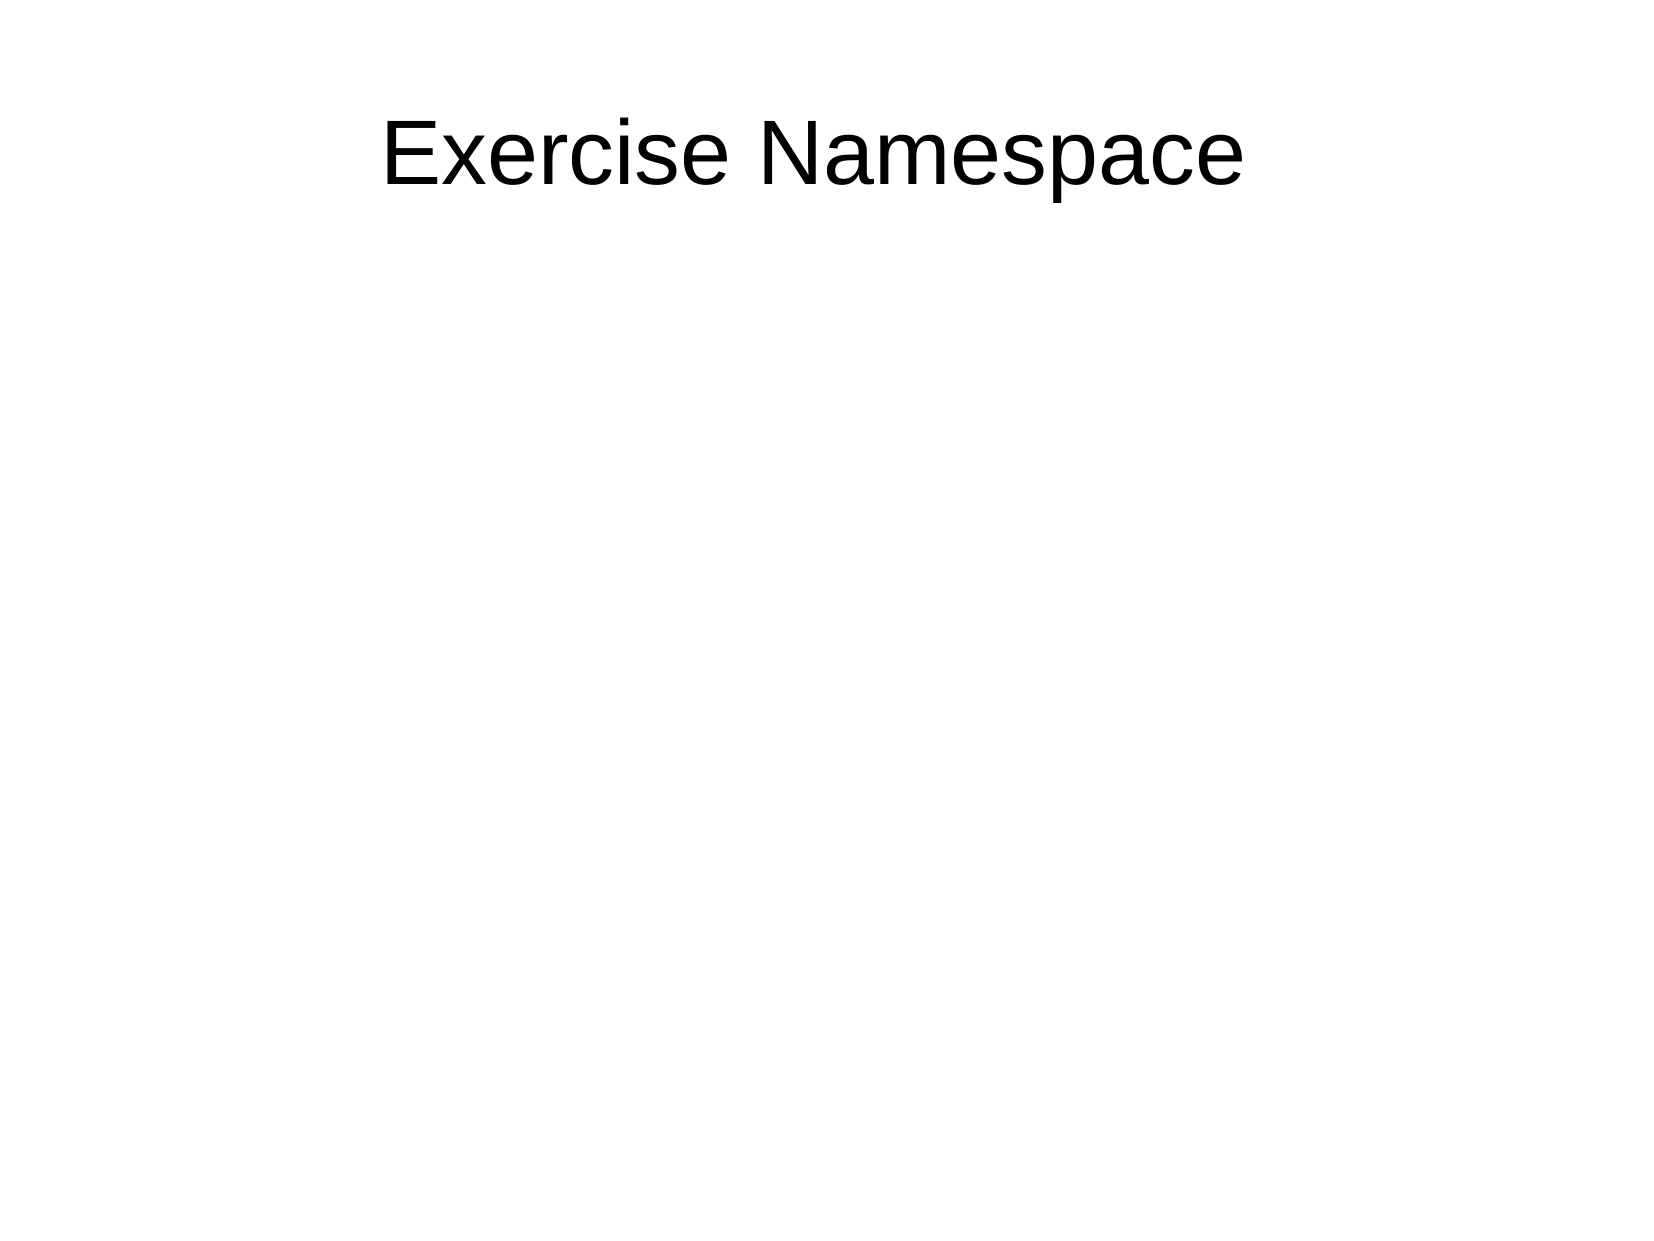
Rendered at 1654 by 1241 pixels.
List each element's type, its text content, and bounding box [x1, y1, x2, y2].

title Exercise Namespace [82, 49, 1571, 257]
